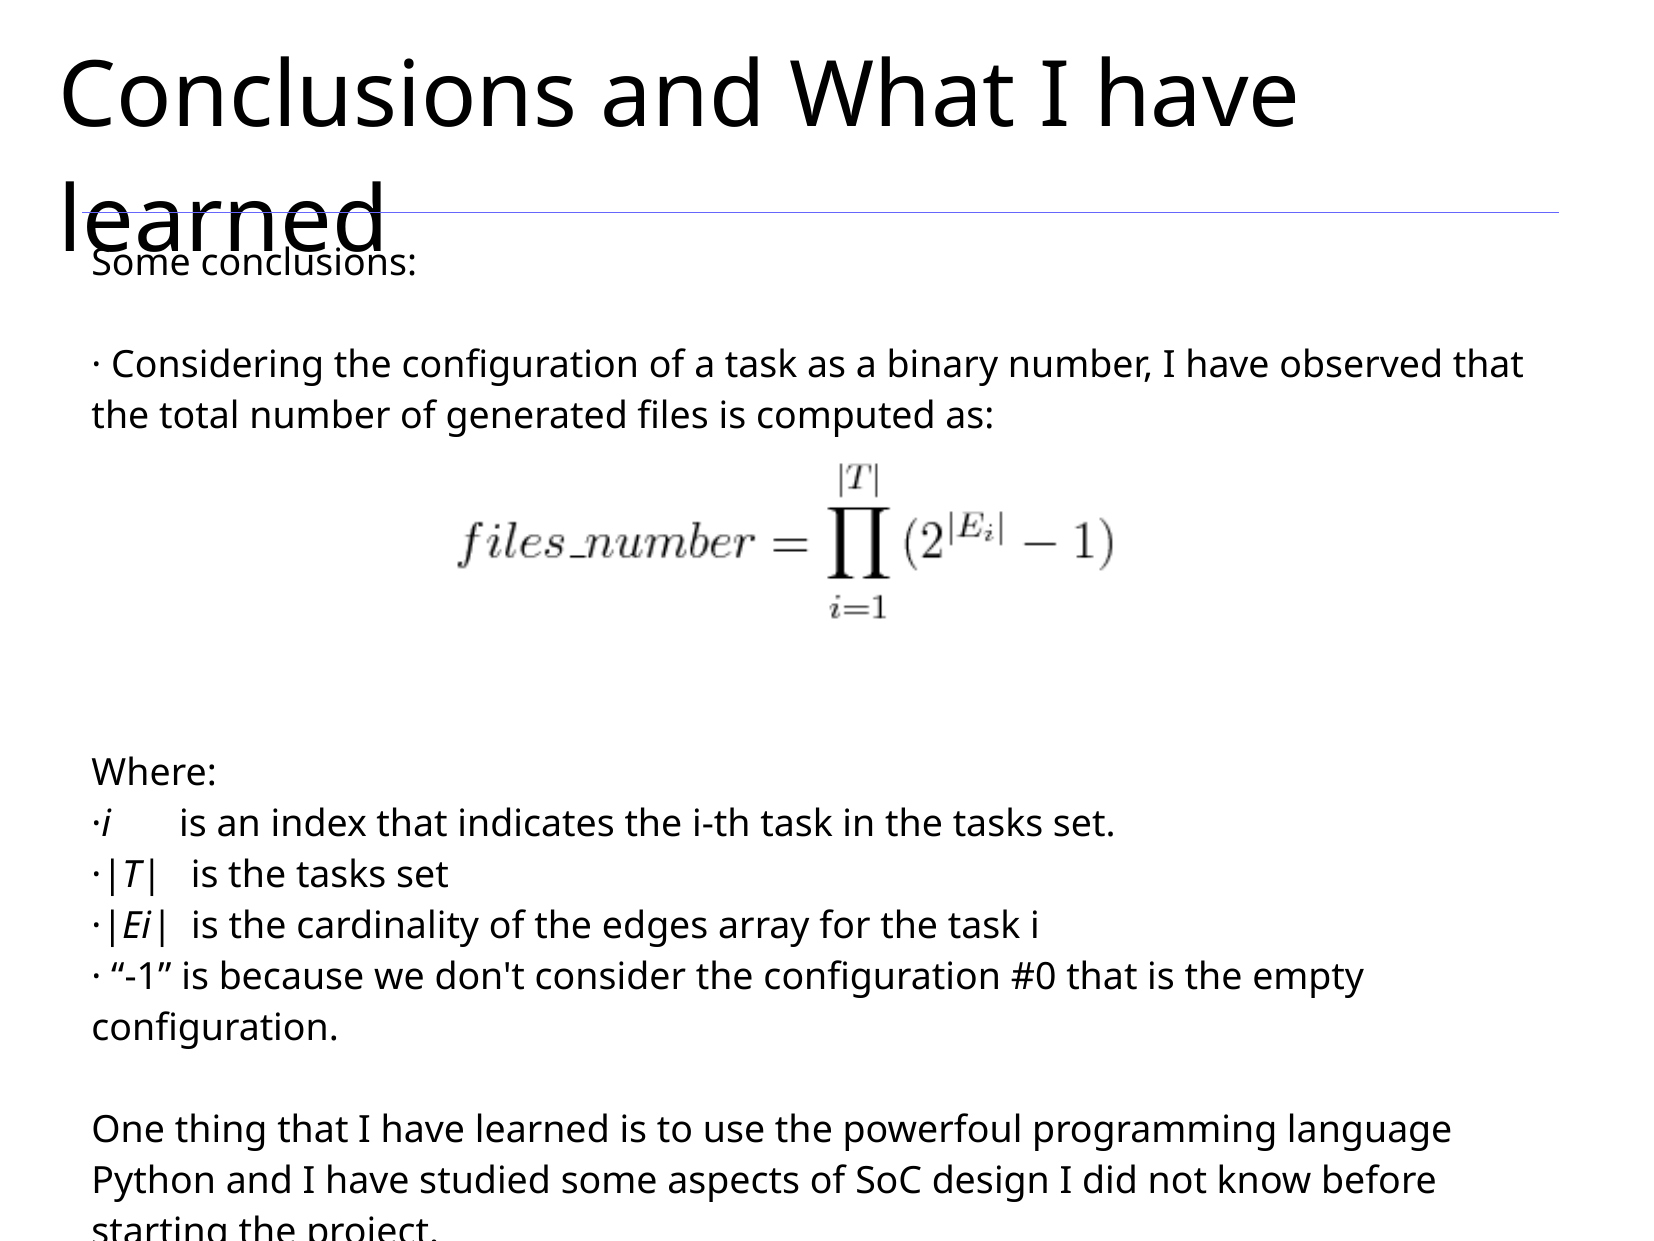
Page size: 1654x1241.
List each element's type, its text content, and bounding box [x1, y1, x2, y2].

picture [448, 460, 1123, 625]
title Conclusions and What I have learned [59, 49, 1595, 257]
text_box Some conclusions: · Considering the configuration of a task as a binary number, I have observed that the total number of generated files is computed as: Where: ·i is an index that indicates the i-th task in the tasks set. ·|T| is the tasks set ·|Ei| is the cardinality of the edges array for the task i · “-1” is because we don't consider the configuration #0 that is the empty configuration. One thing that I have learned is to use the powerfoul programming language Python and I have studied some aspects of SoC design I did not know before starting the project. Thanks for your attention. Davide Cremona – davide.cremona@mail.polimi.it [76, 228, 1577, 1216]
